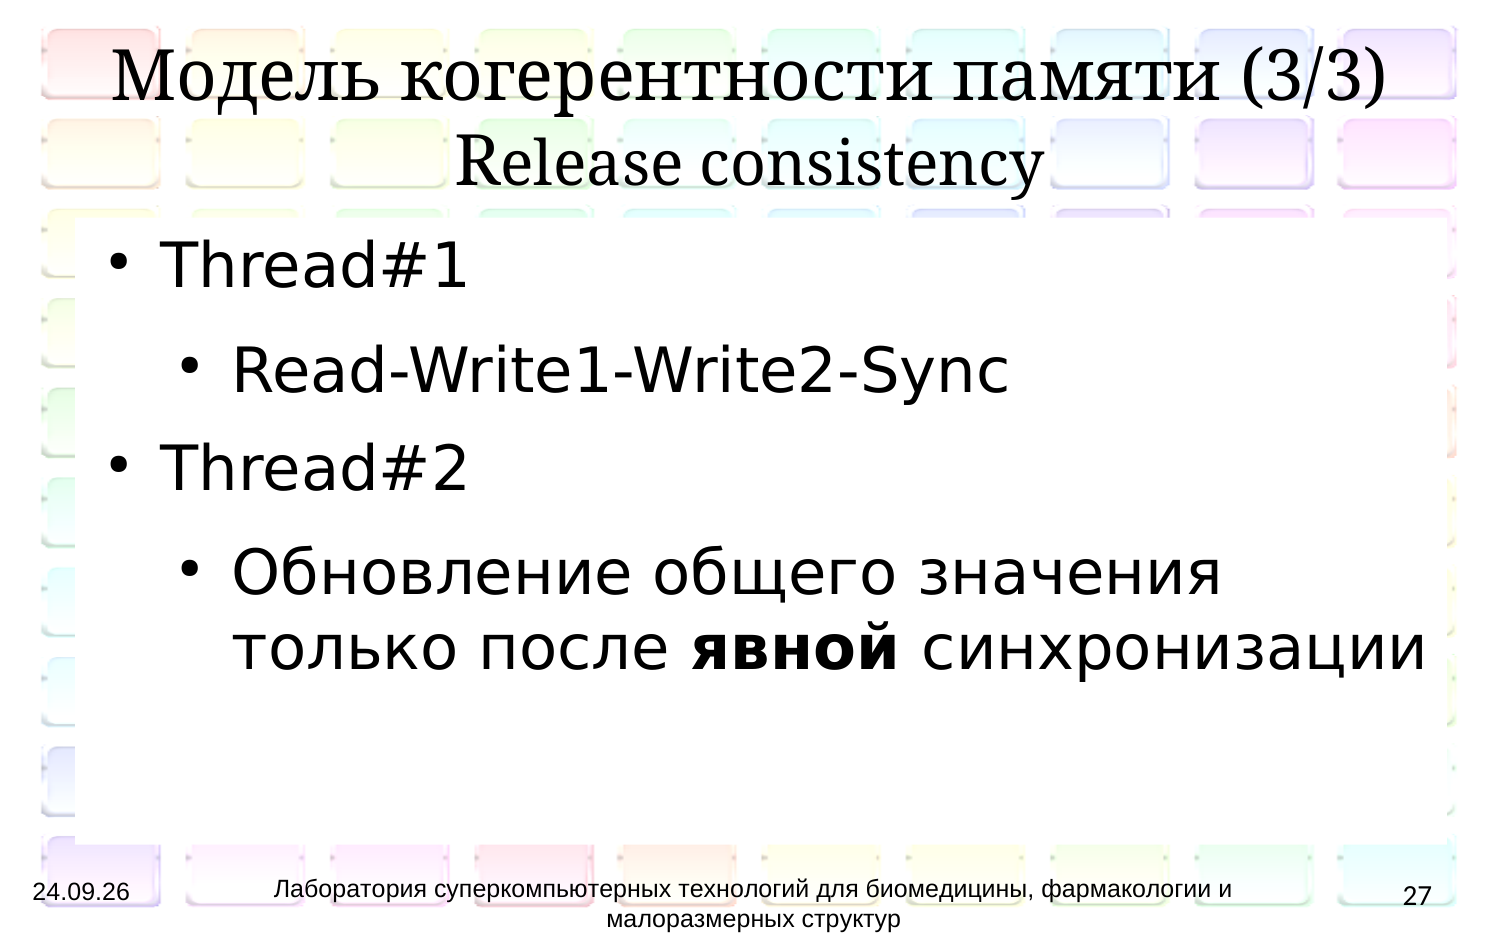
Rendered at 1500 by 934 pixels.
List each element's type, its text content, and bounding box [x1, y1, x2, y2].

text_box <номер> [1387, 868, 1473, 918]
list Thread#1 Read-Write1-Write2-Sync Thread#2 Обновление общего значения только после явной синхронизации [75, 217, 1447, 845]
picture [0, 0, 1500, 934]
text_box 14.04.14 [17, 868, 184, 918]
title Модель когерентности памяти (3/3) Release consistency [75, 22, 1426, 208]
text_box Лаборатория суперкомпьютерных технологий для биомедицины, фармакологии и малоразмерных структур [171, 864, 1338, 915]
